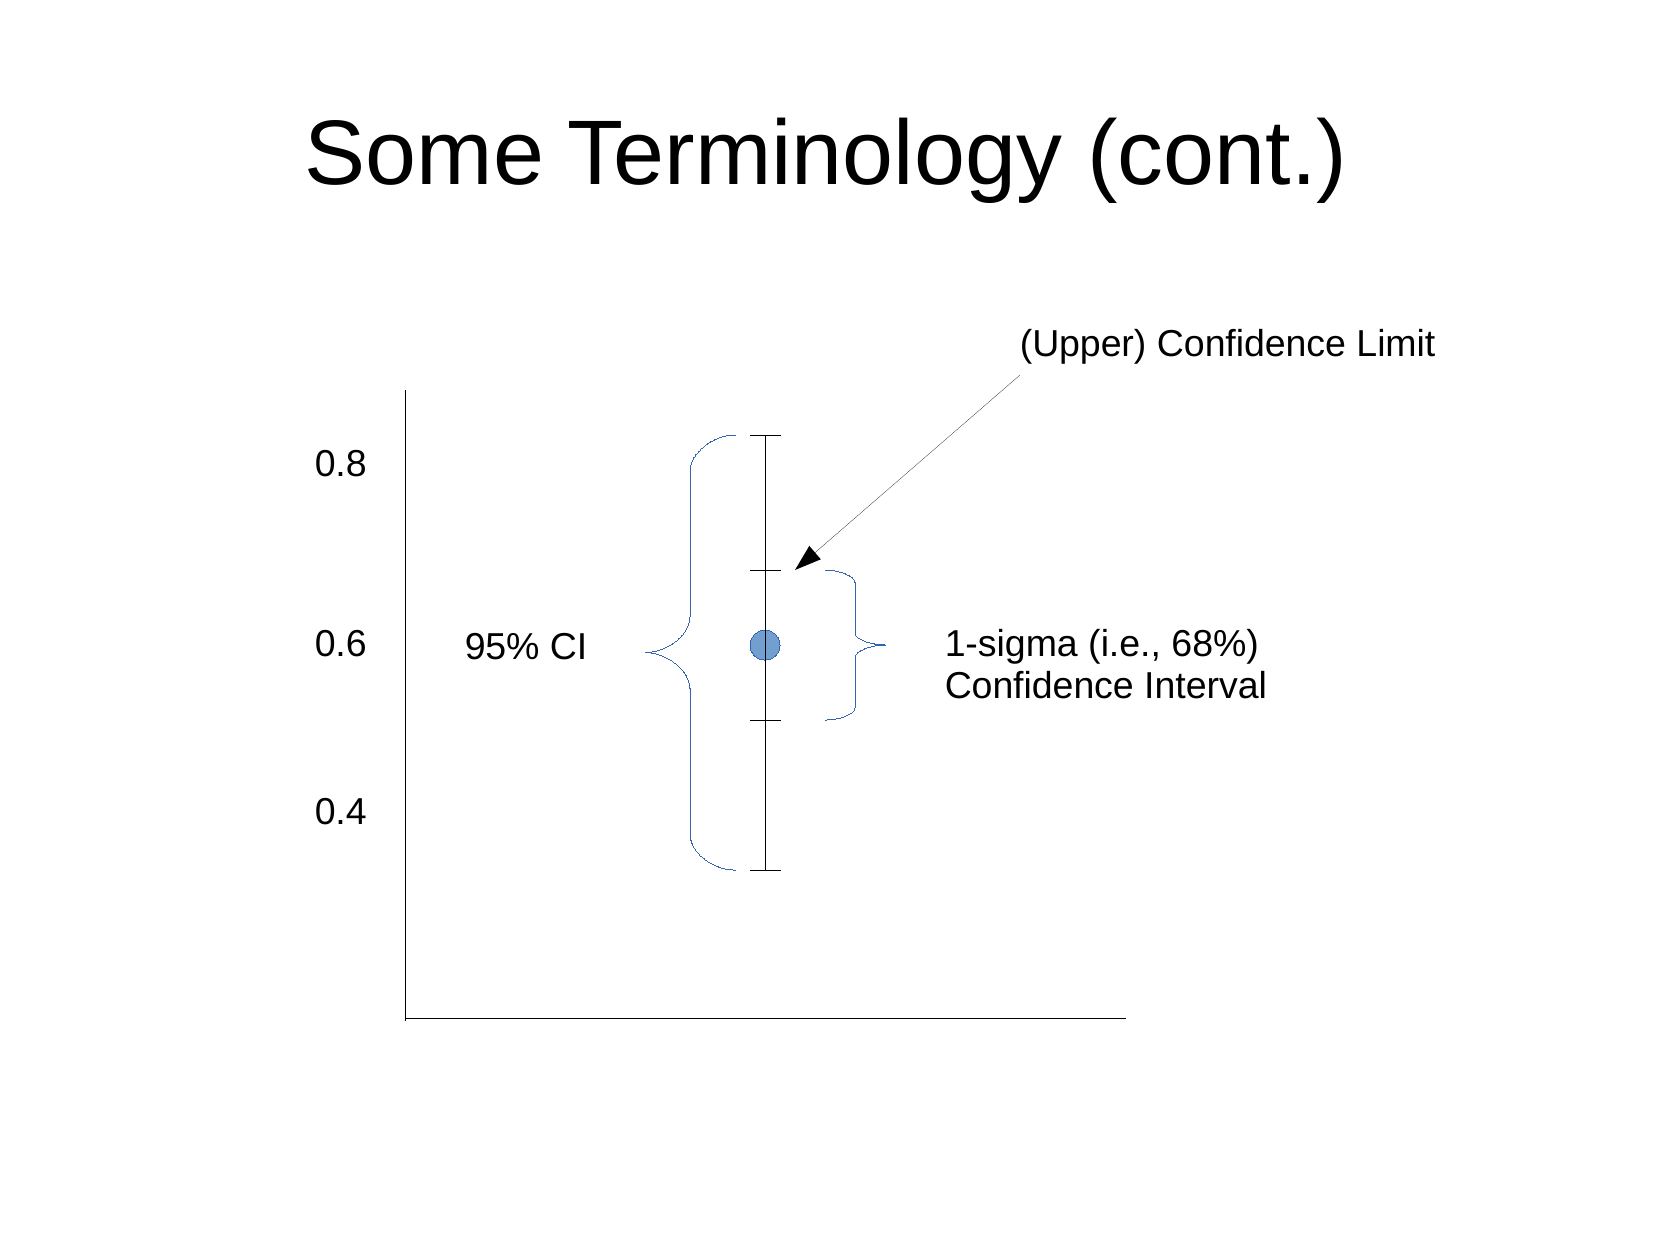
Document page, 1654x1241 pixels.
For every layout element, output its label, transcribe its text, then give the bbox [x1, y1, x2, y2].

text_box 1-sigma (i.e., 68%) Confidence Interval [930, 615, 1396, 714]
text_box 0.8 [300, 435, 391, 492]
text_box [750, 630, 765, 661]
title Some Terminology (cont.) [82, 49, 1571, 257]
text_box (Upper) Confidence Limit [1005, 315, 1471, 372]
text_box [766, 630, 781, 660]
text_box 0.6 [300, 615, 391, 672]
text_box 95% CI [450, 618, 646, 676]
text_box 0.4 [300, 783, 391, 841]
